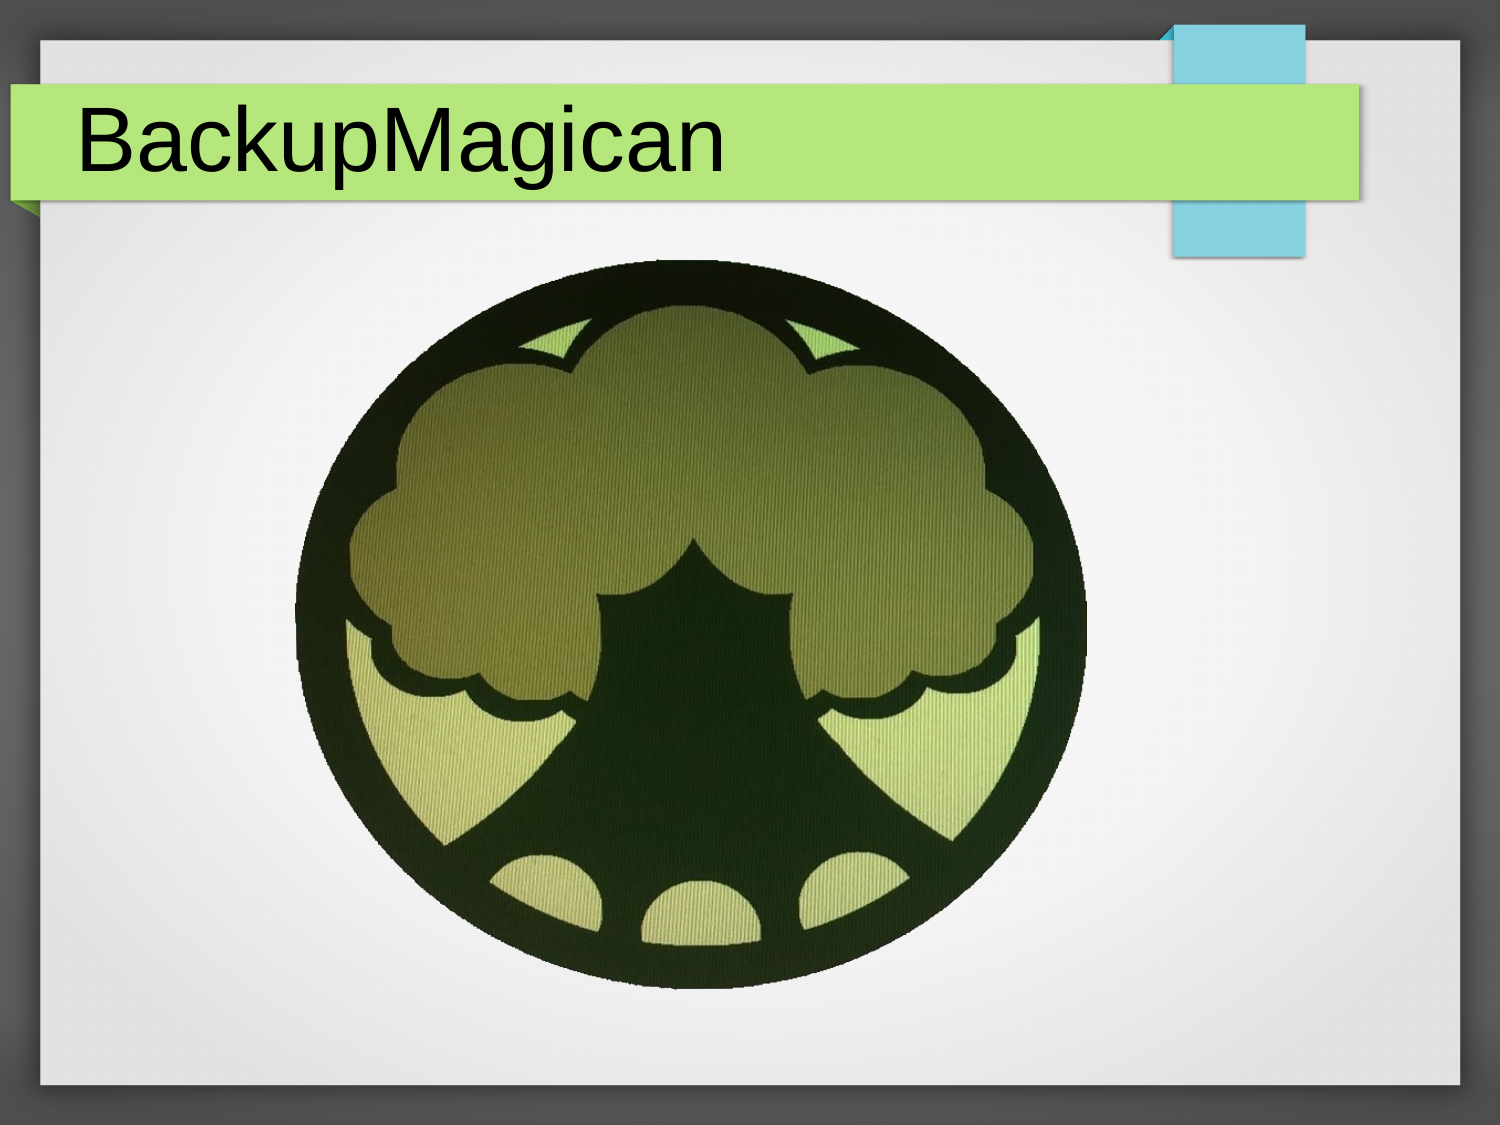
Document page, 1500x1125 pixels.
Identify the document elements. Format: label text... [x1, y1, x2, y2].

title BackupMagican [75, 36, 1147, 242]
picture [0, 0, 1500, 1125]
